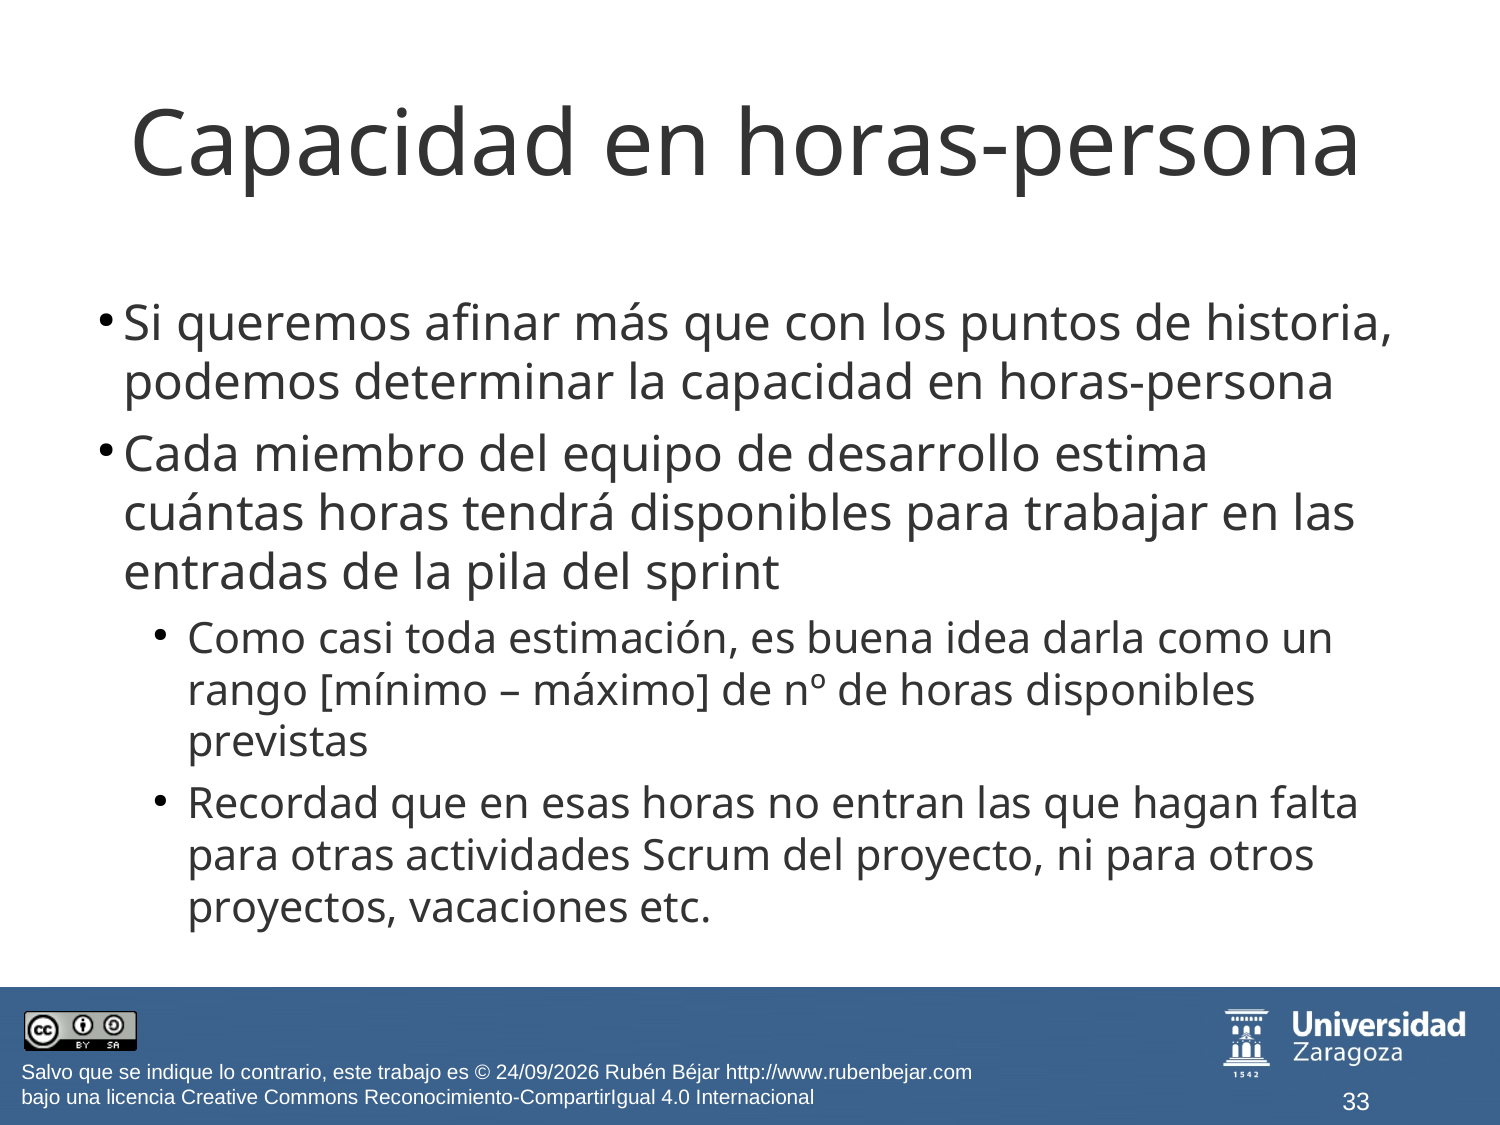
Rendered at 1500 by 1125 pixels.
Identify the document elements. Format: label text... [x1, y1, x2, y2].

picture [0, 987, 1500, 1125]
title Capacidad en horas-persona [74, 21, 1420, 257]
list Si queremos afinar más que con los puntos de historia, podemos determinar la capacidad en horas-persona Cada miembro del equipo de desarrollo estima cuántas horas tendrá disponibles para trabajar en las entradas de la pila del sprint Como casi toda estimación, es buena idea darla como un rango [mínimo – máximo] de nº de horas disponibles previstas Recordad que en esas horas no entran las que hagan falta para otras actividades Scrum del proyecto, ni para otros proyectos, vacaciones etc. [82, 283, 1418, 957]
